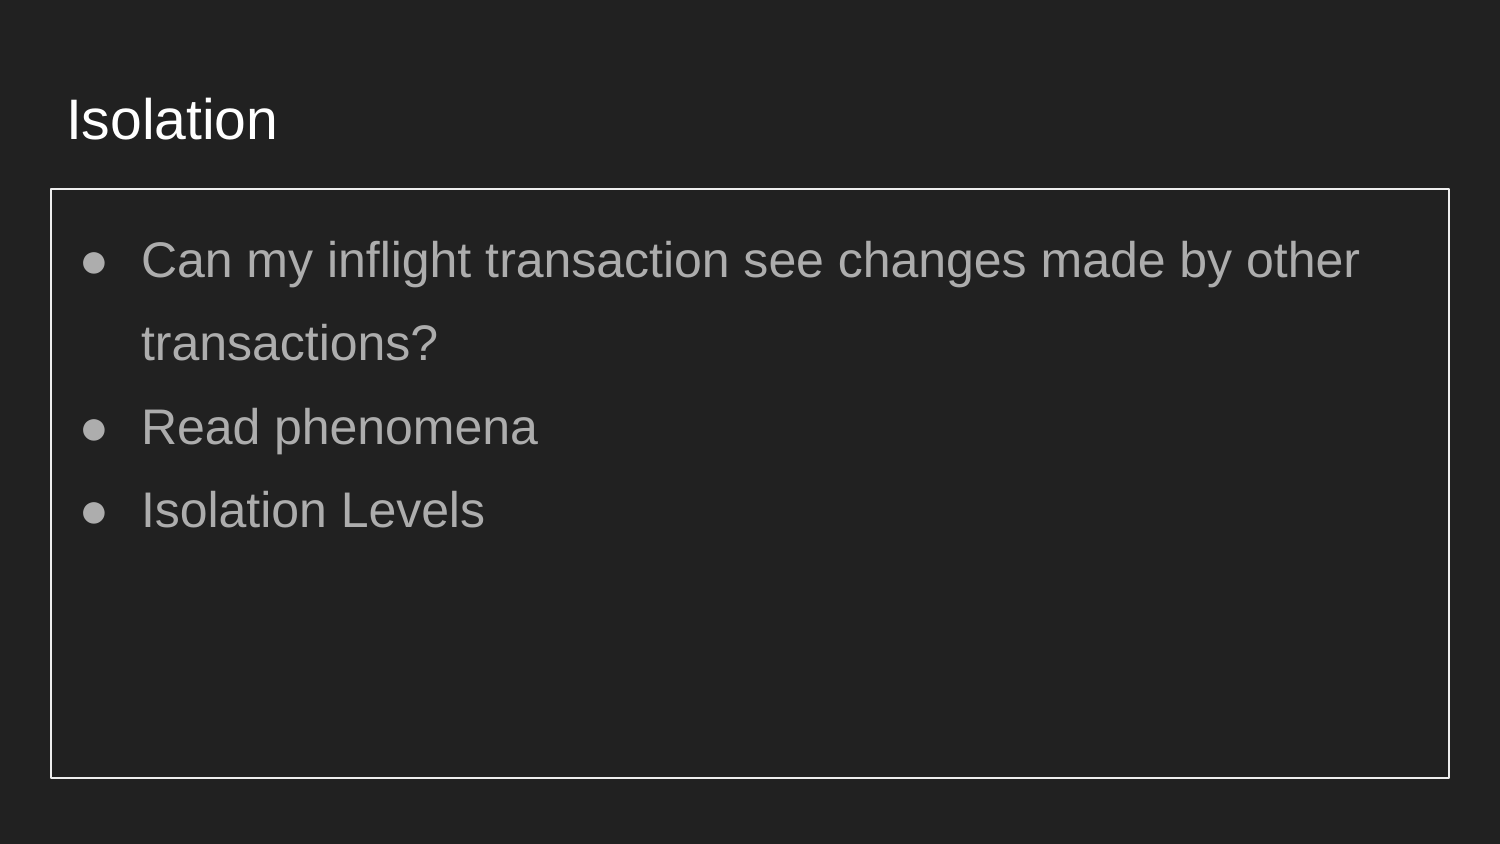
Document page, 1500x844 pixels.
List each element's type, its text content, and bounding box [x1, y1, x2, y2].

title Isolation [51, 72, 1449, 167]
list Can my inflight transaction see changes made by other transactions? Read phenomena Isolation Levels [51, 189, 1449, 778]
